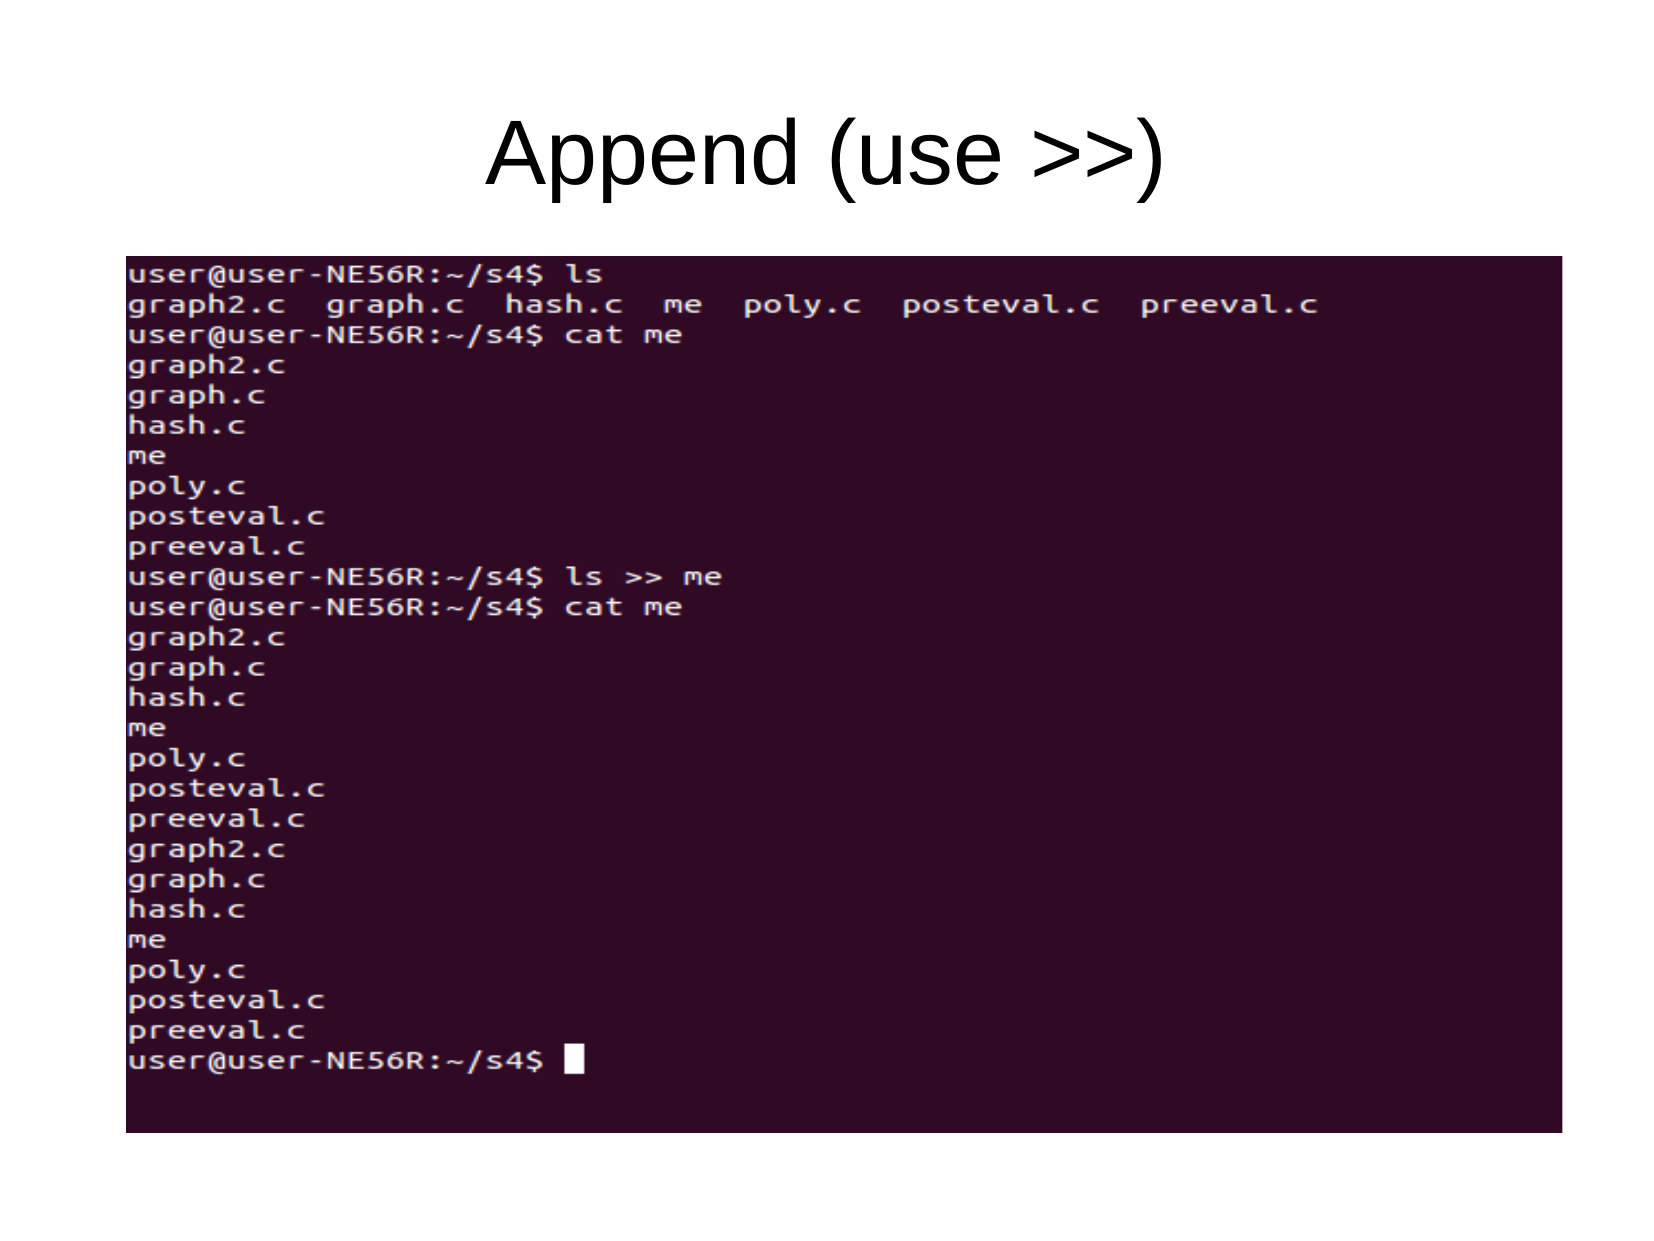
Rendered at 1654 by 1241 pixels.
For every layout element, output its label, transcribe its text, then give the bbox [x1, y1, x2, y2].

picture [126, 256, 1563, 1133]
title Append (use >>) [82, 49, 1571, 257]
